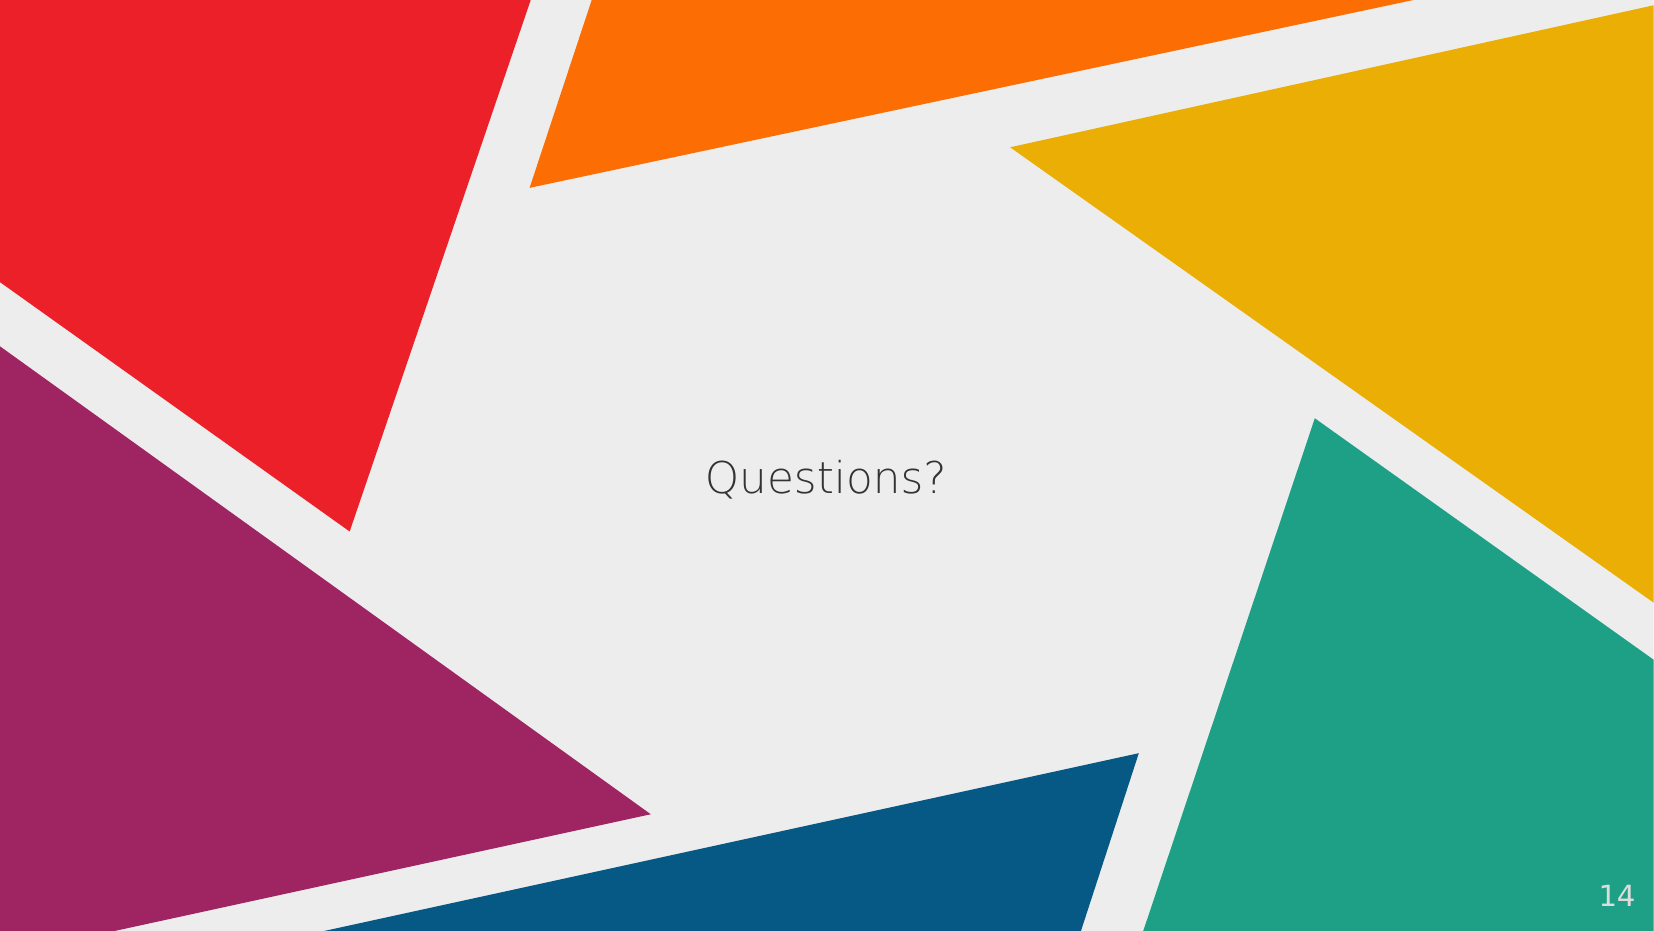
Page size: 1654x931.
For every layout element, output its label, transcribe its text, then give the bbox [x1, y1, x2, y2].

title Questions? [467, 400, 1185, 556]
